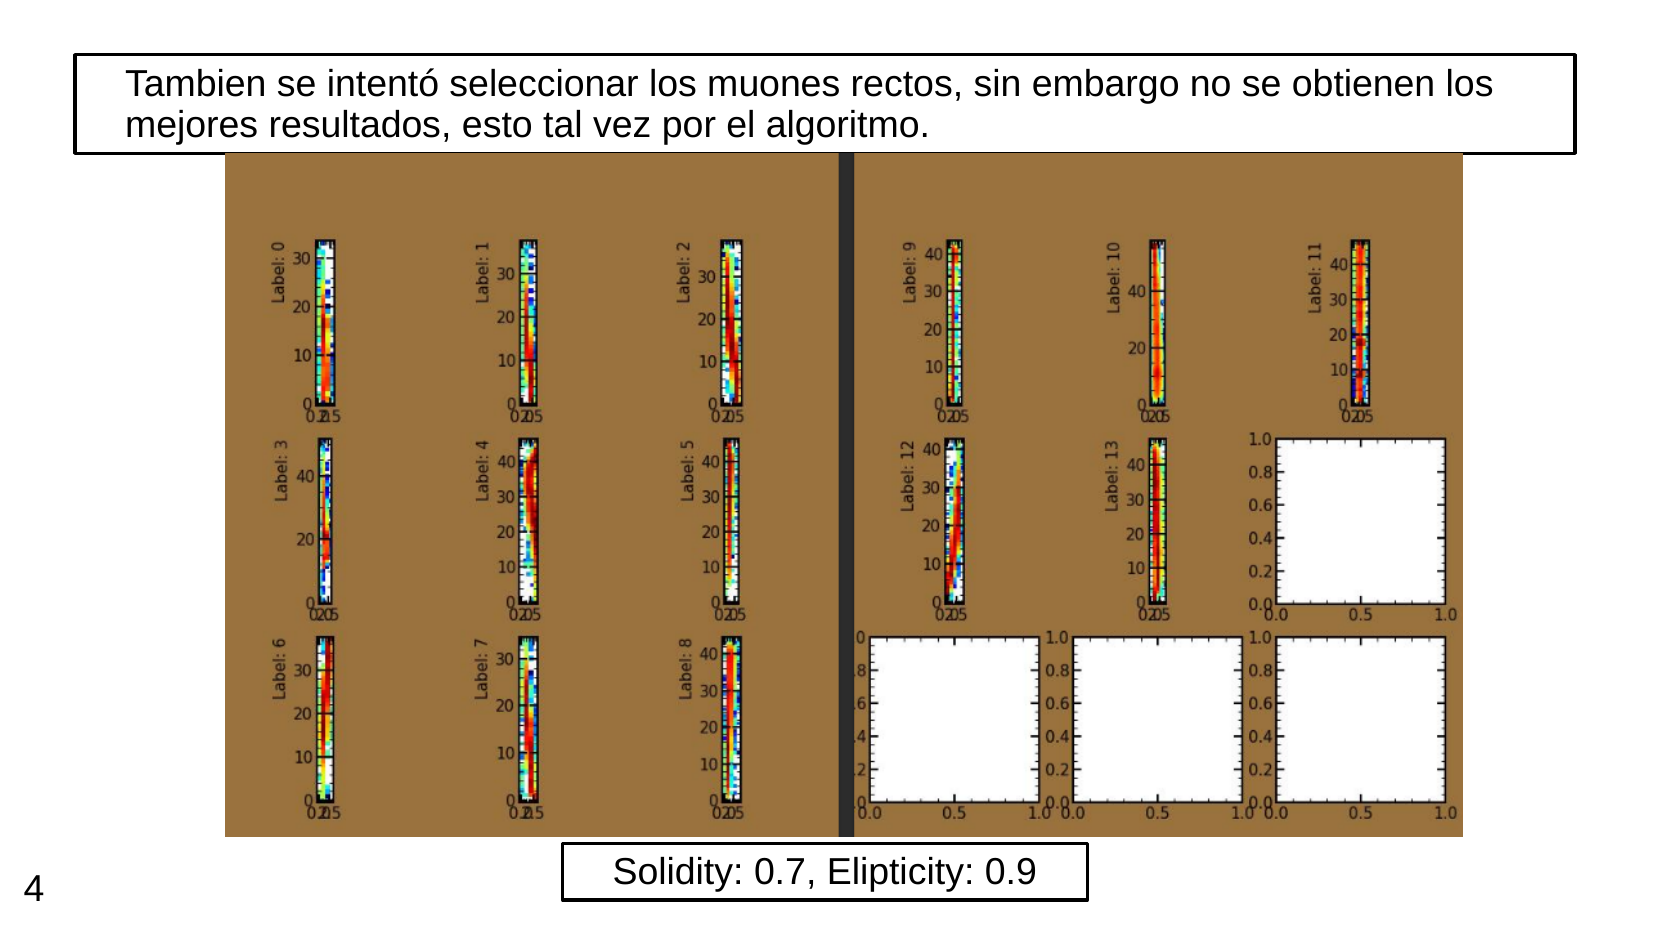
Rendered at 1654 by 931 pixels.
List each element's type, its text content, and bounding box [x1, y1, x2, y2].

text_box <number> [8, 860, 638, 931]
text_box Tambien se intentó seleccionar los muones rectos, sin embargo no se obtienen los mejores resultados, esto tal vez por el algoritmo. [75, 54, 1576, 154]
picture [225, 153, 1463, 837]
text_box Solidity: 0.7, Elipticity: 0.9 [562, 843, 1088, 901]
